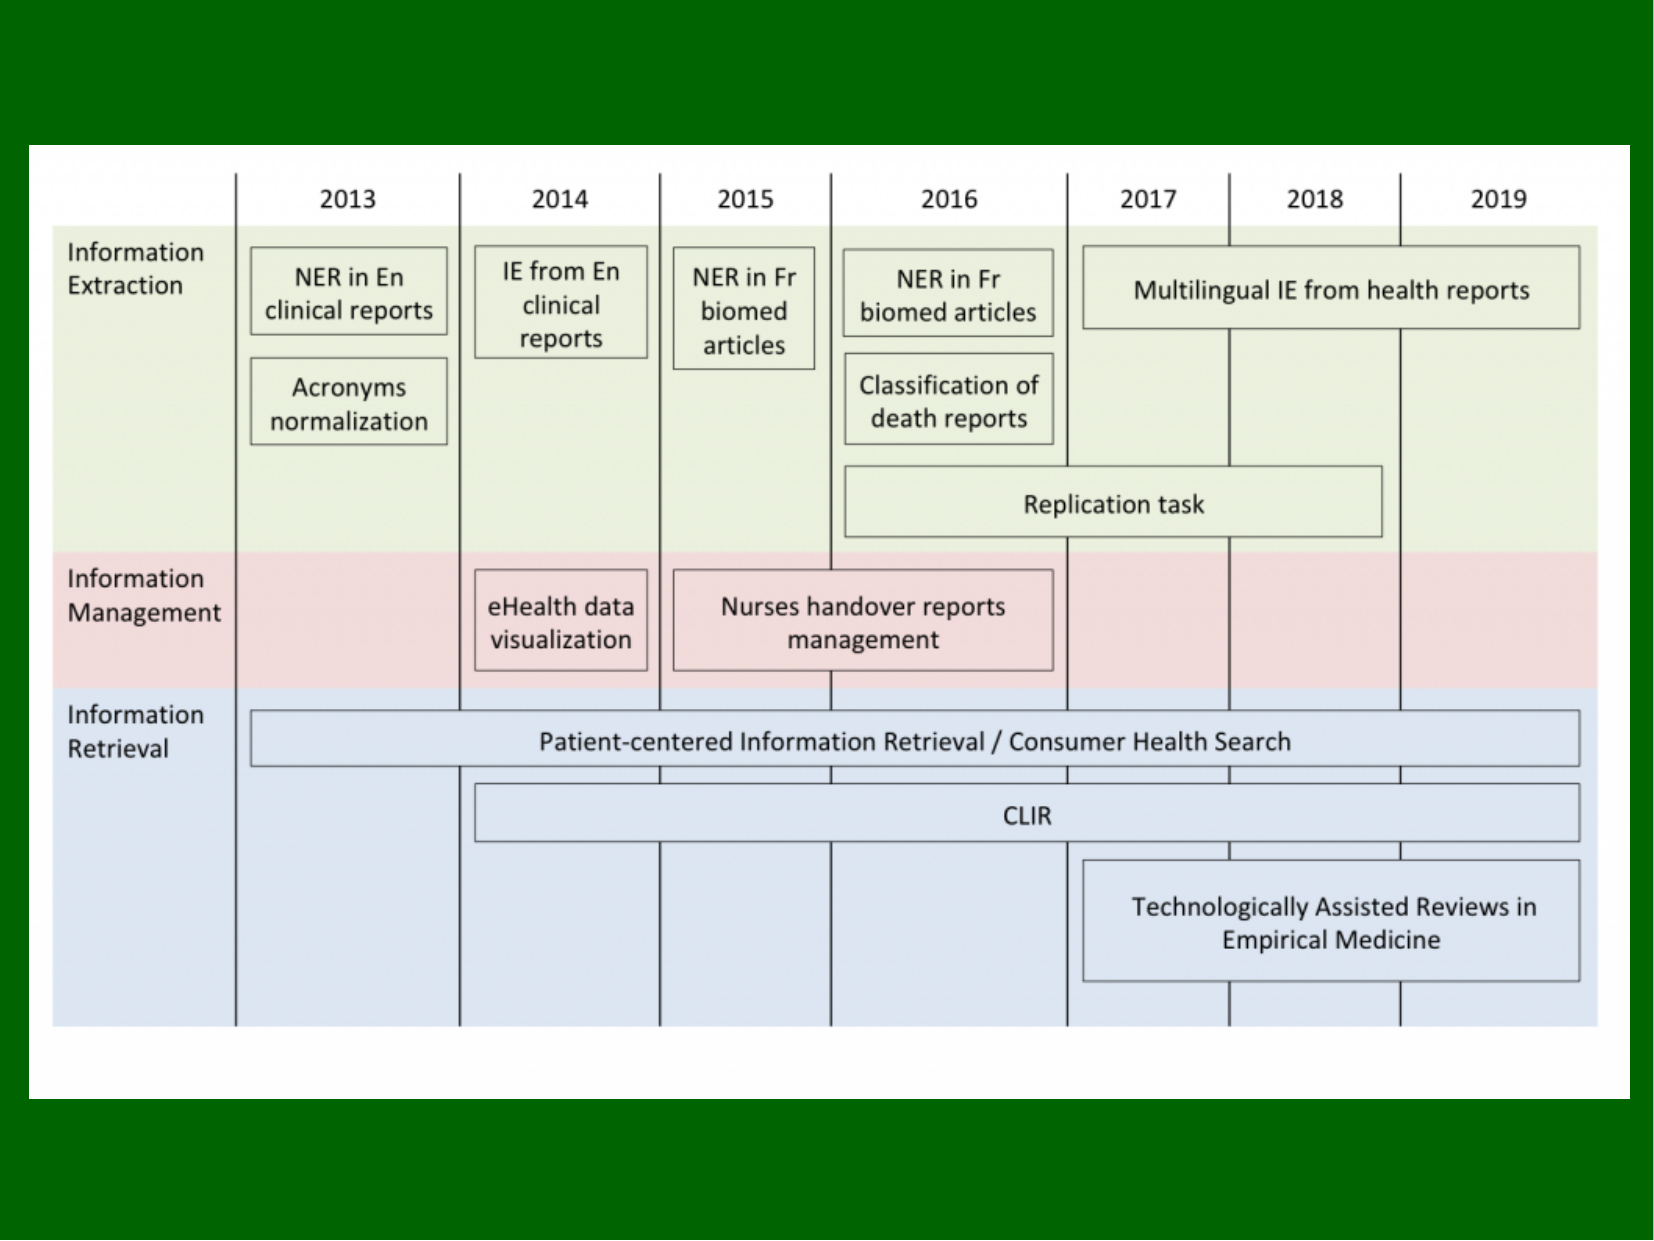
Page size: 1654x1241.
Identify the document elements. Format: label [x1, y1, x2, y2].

picture [29, 145, 1630, 1099]
